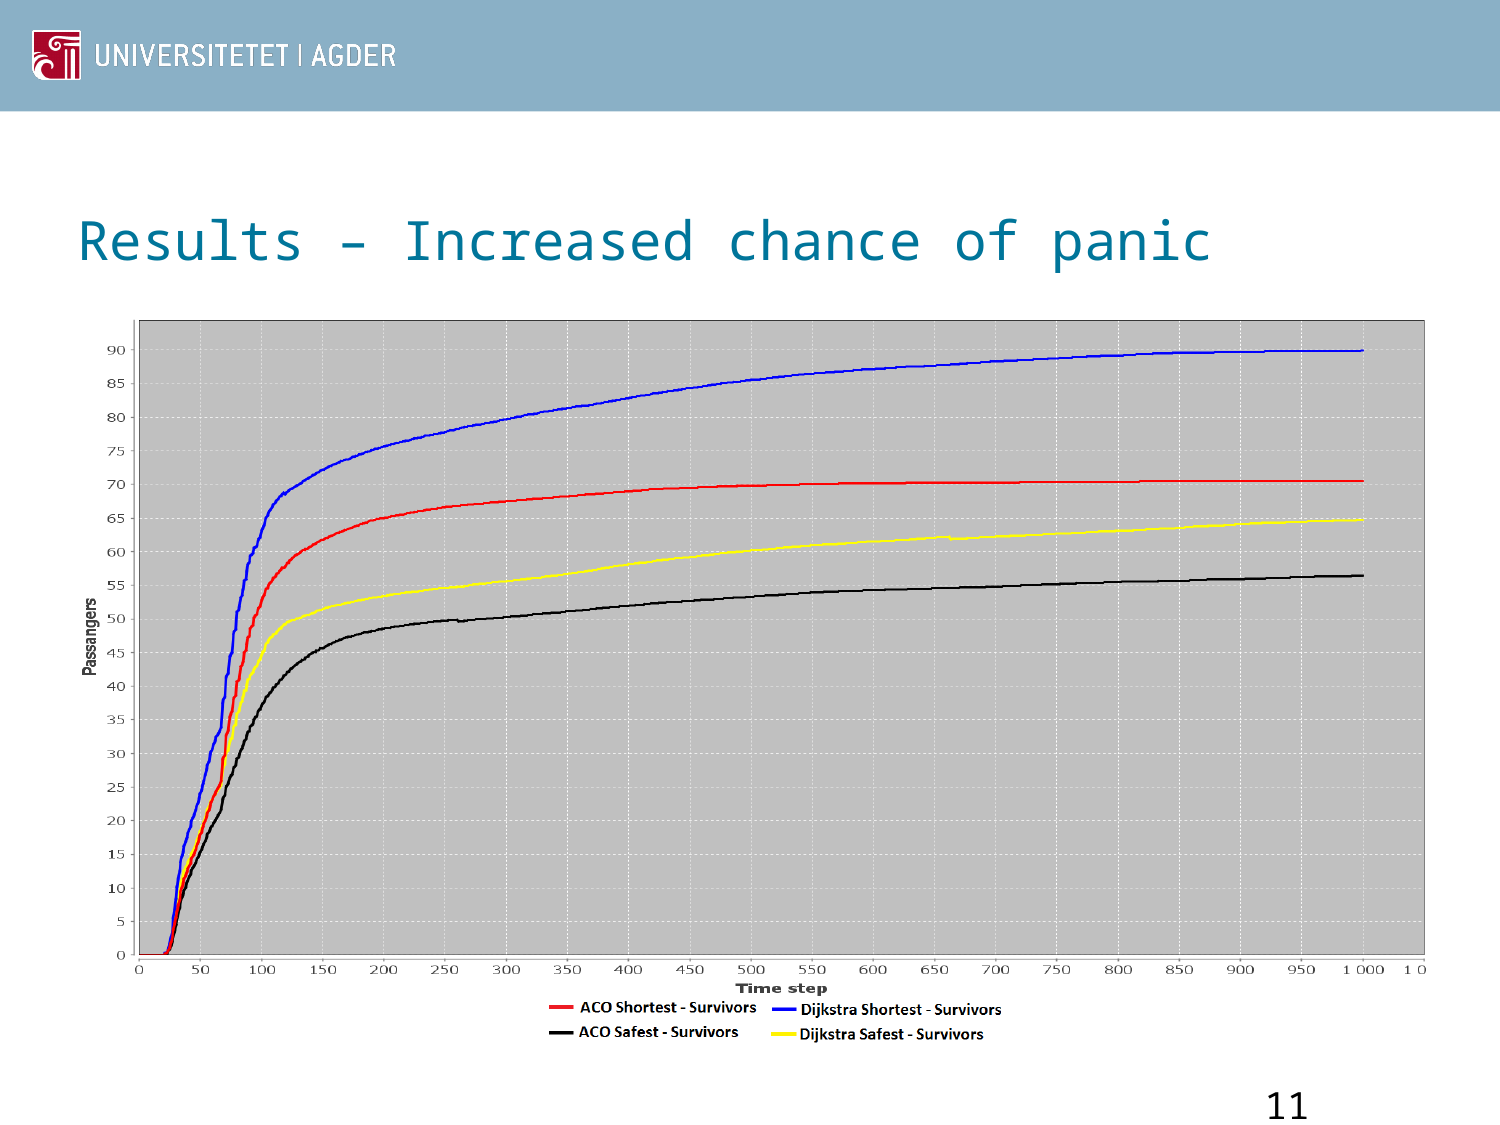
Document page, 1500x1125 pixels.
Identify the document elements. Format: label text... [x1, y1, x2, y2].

title Results – Increased chance of panic [62, 75, 1462, 279]
picture [76, 312, 1448, 1050]
picture [32, 30, 395, 80]
